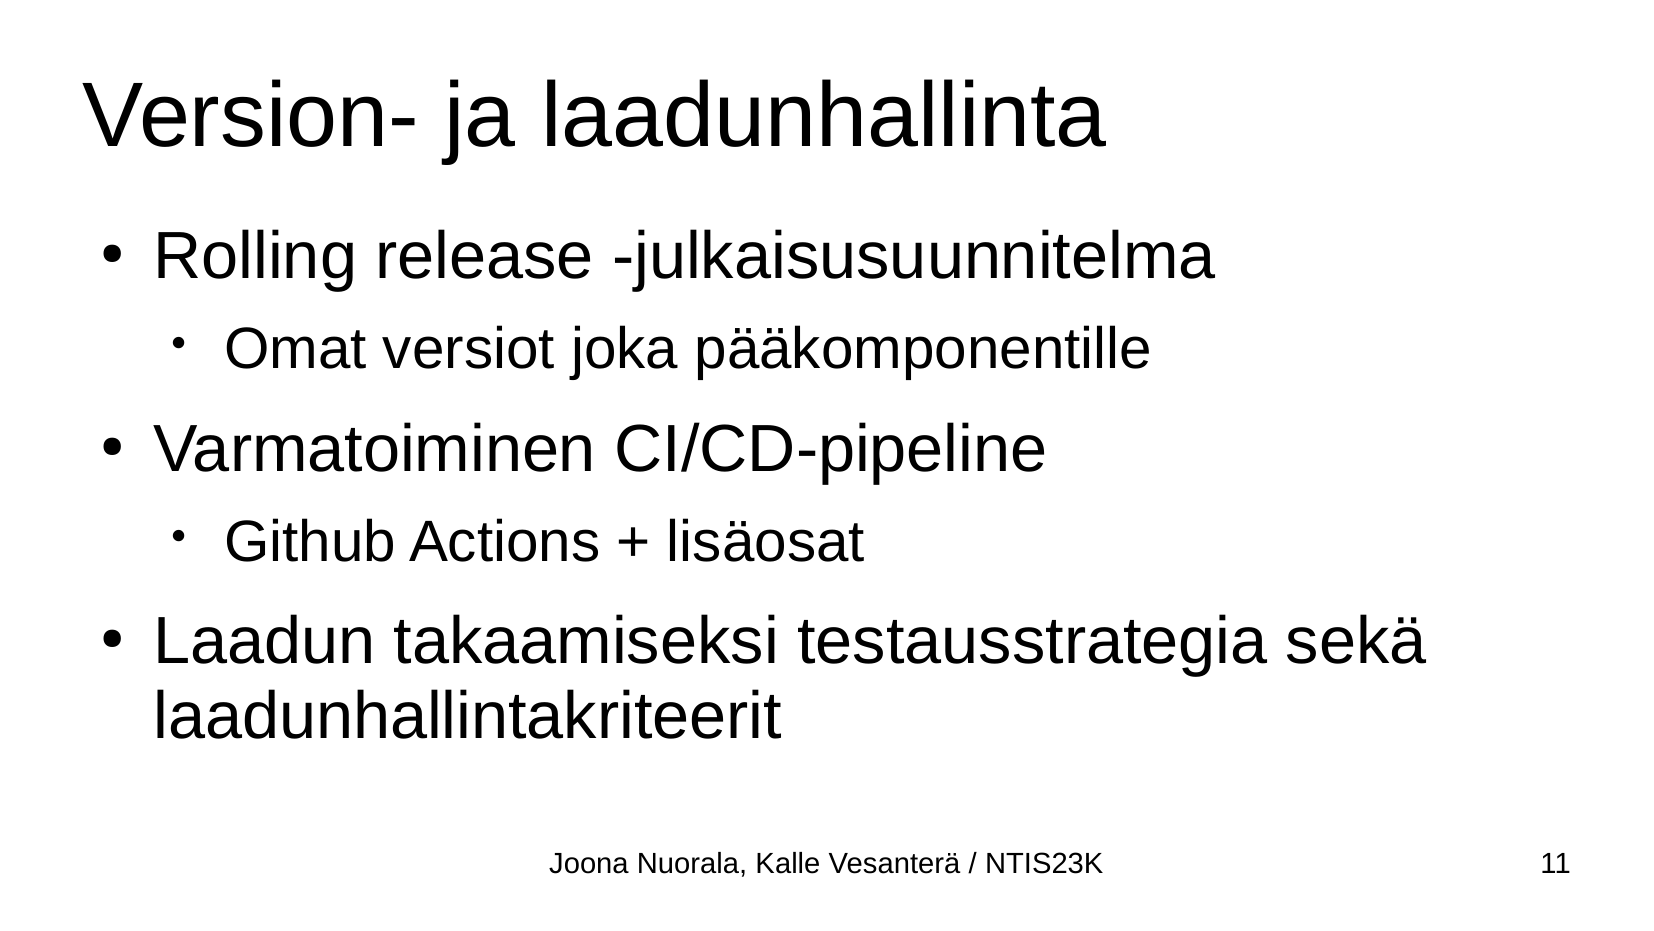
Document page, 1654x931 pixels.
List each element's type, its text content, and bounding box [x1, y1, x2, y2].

title Version- ja laadunhallinta [82, 37, 1571, 193]
list Rolling release -julkaisusuunnitelma Omat versiot joka pääkomponentille Varmatoiminen CI/CD-pipeline Github Actions + lisäosat Laadun takaamiseksi testausstrategia sekä laadunhallintakriteerit [82, 217, 1571, 758]
